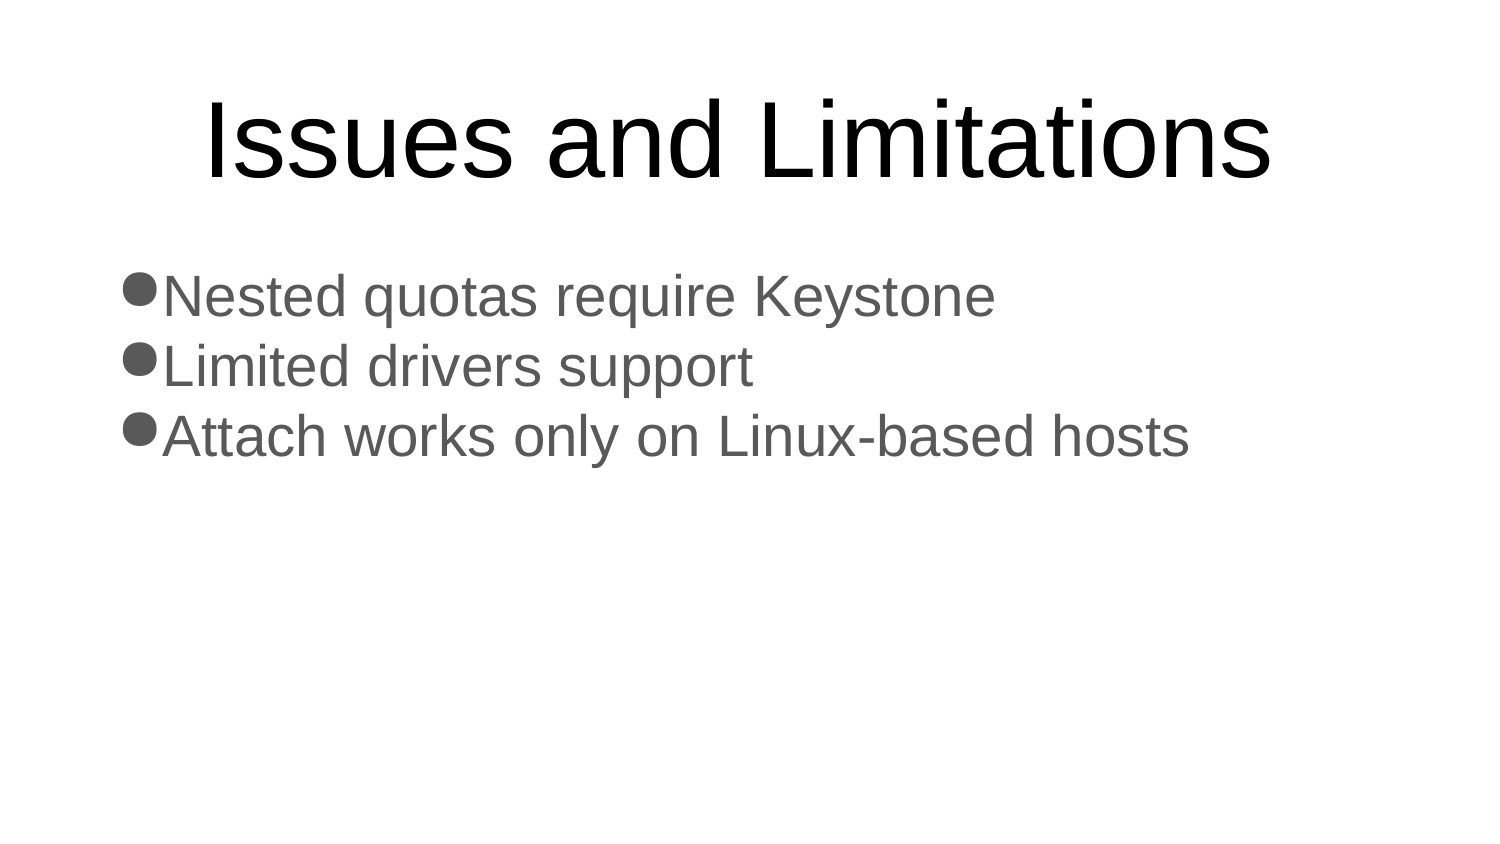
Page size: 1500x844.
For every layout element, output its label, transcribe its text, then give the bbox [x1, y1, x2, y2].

title Issues and Limitations [64, 60, 1413, 215]
subtitle Nested quotas require Keystone Limited drivers support Attach works only on Linux-based hosts [64, 242, 1413, 529]
